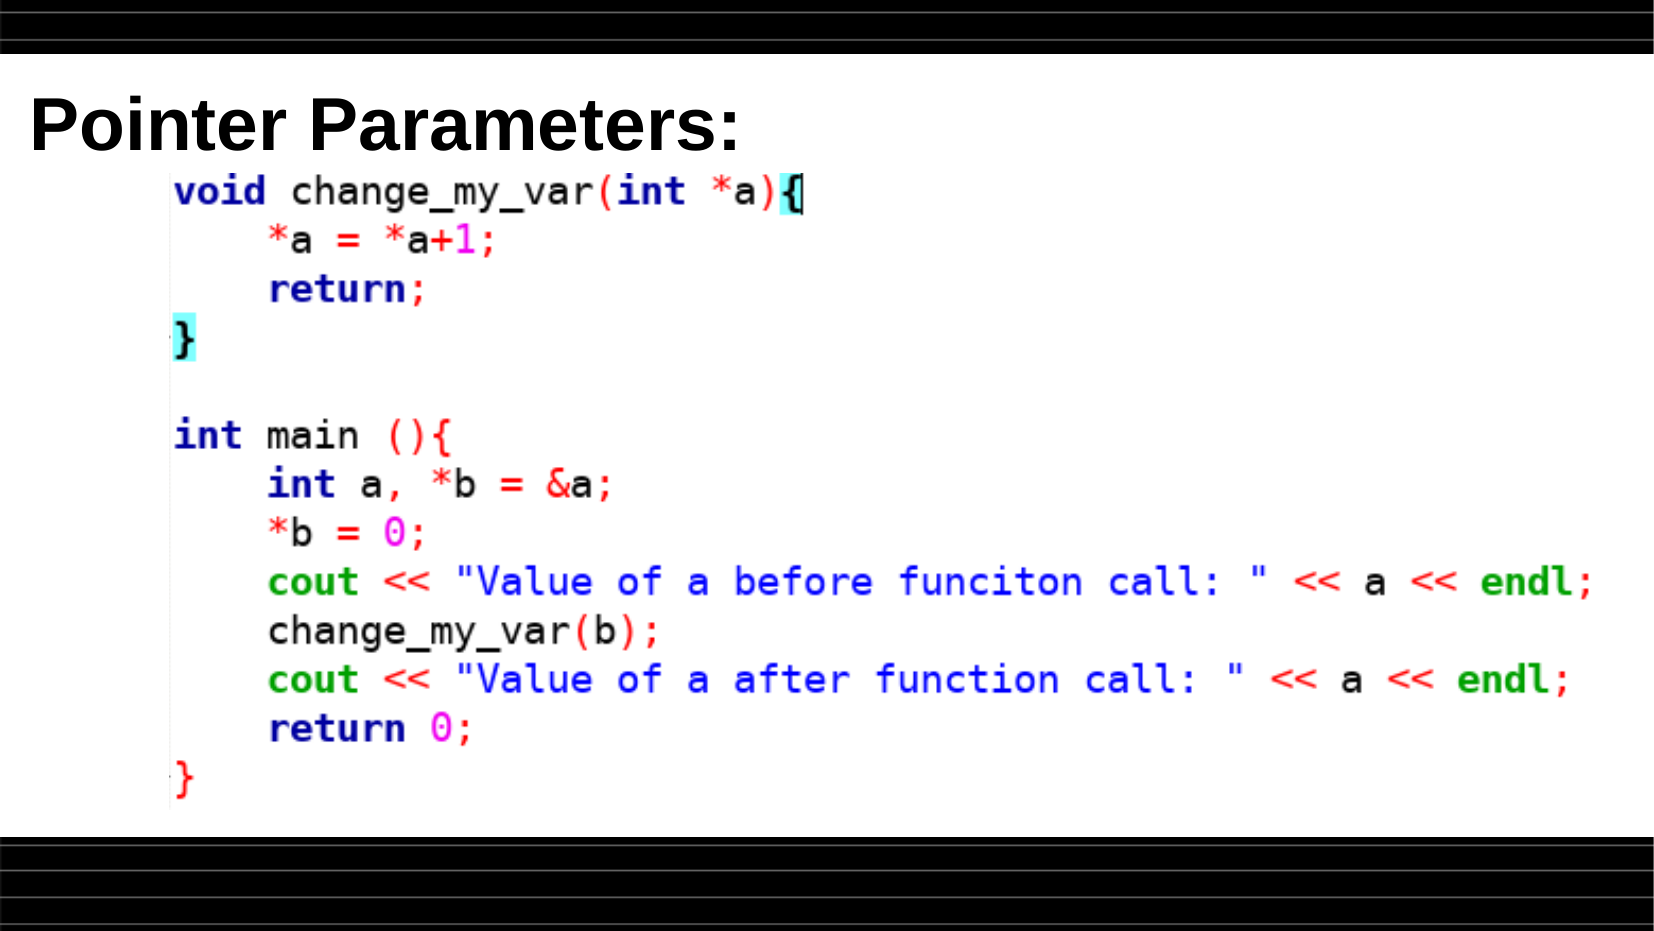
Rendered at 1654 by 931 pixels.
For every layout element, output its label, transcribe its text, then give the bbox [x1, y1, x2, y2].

picture [0, 837, 1654, 931]
picture [169, 173, 1610, 811]
picture [0, 0, 1654, 54]
text_box Pointer Parameters: [15, 75, 1546, 174]
